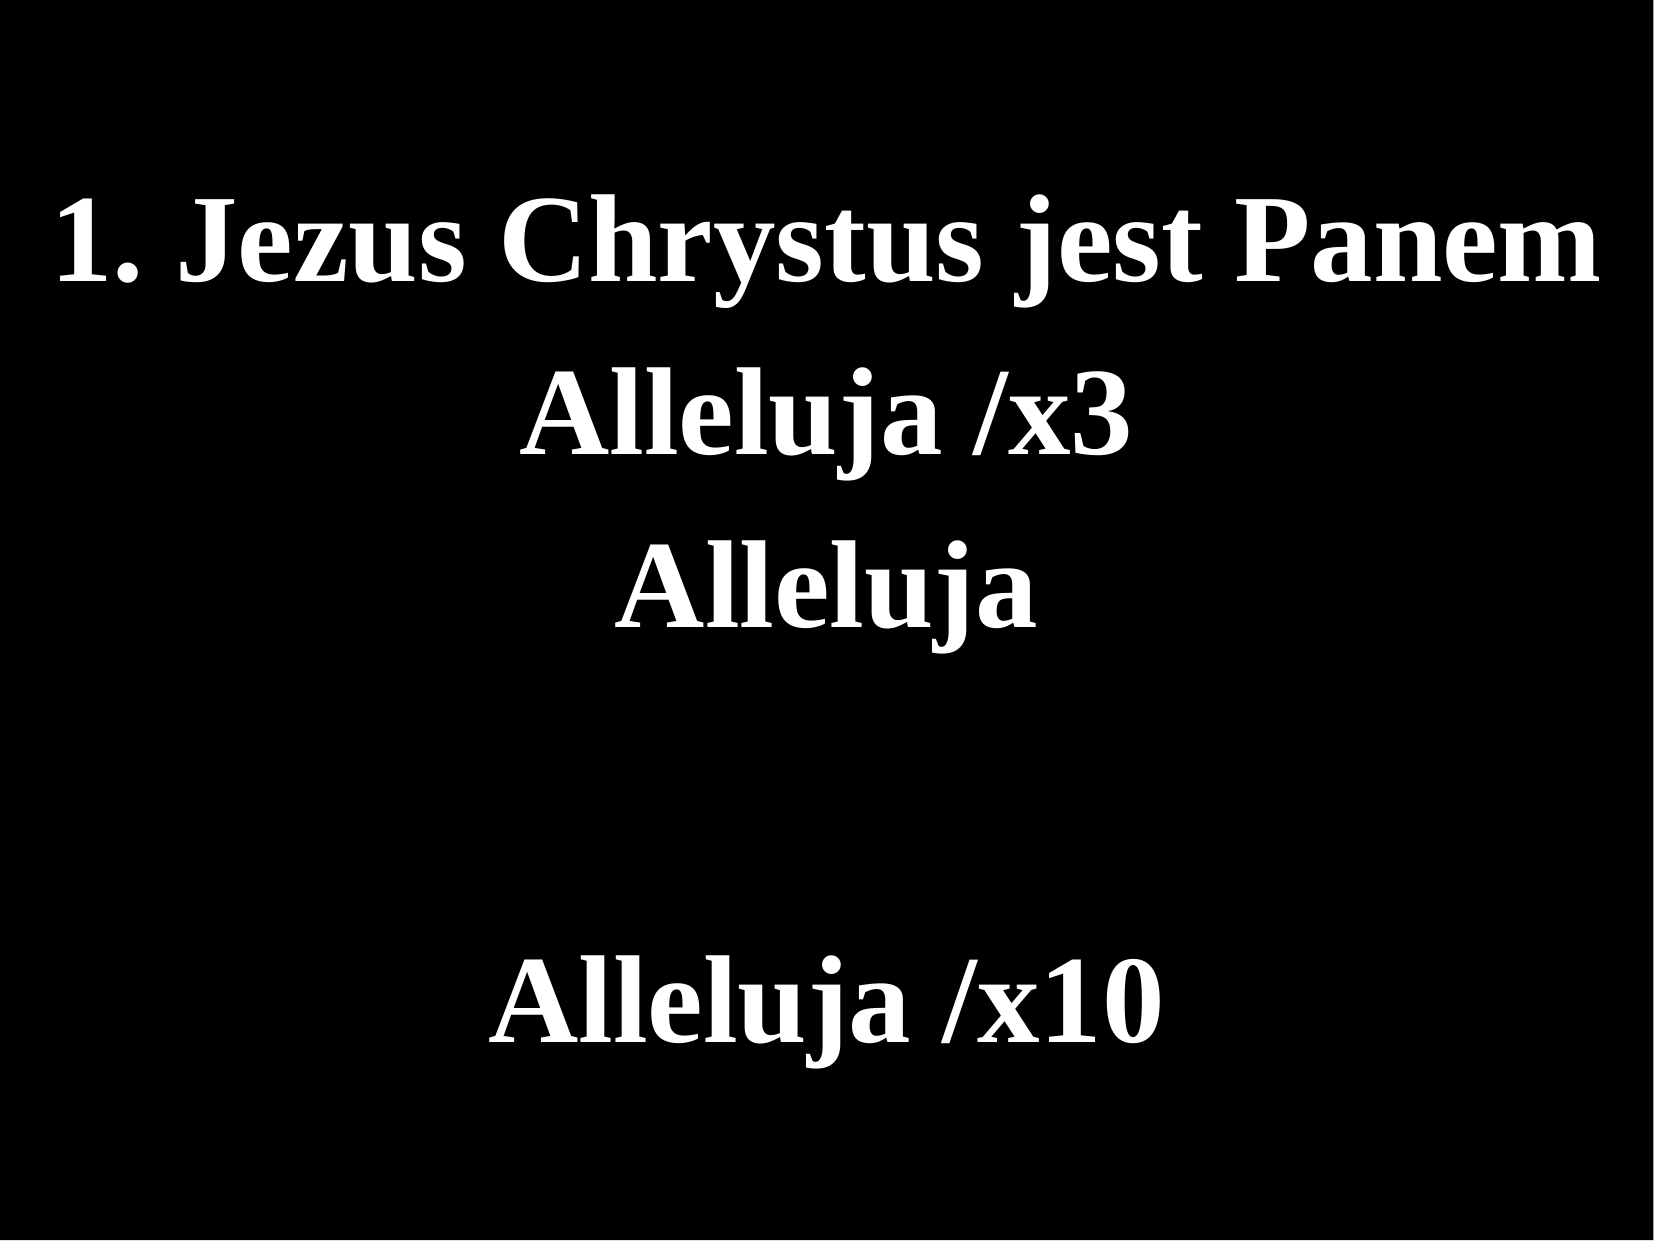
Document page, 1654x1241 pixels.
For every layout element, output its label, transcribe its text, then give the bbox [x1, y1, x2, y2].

title 1. Jezus Chrystus jest Panem ppp Alleluja /x3 ppp Alleluja Alleluja /x10 [0, 0, 1654, 1241]
